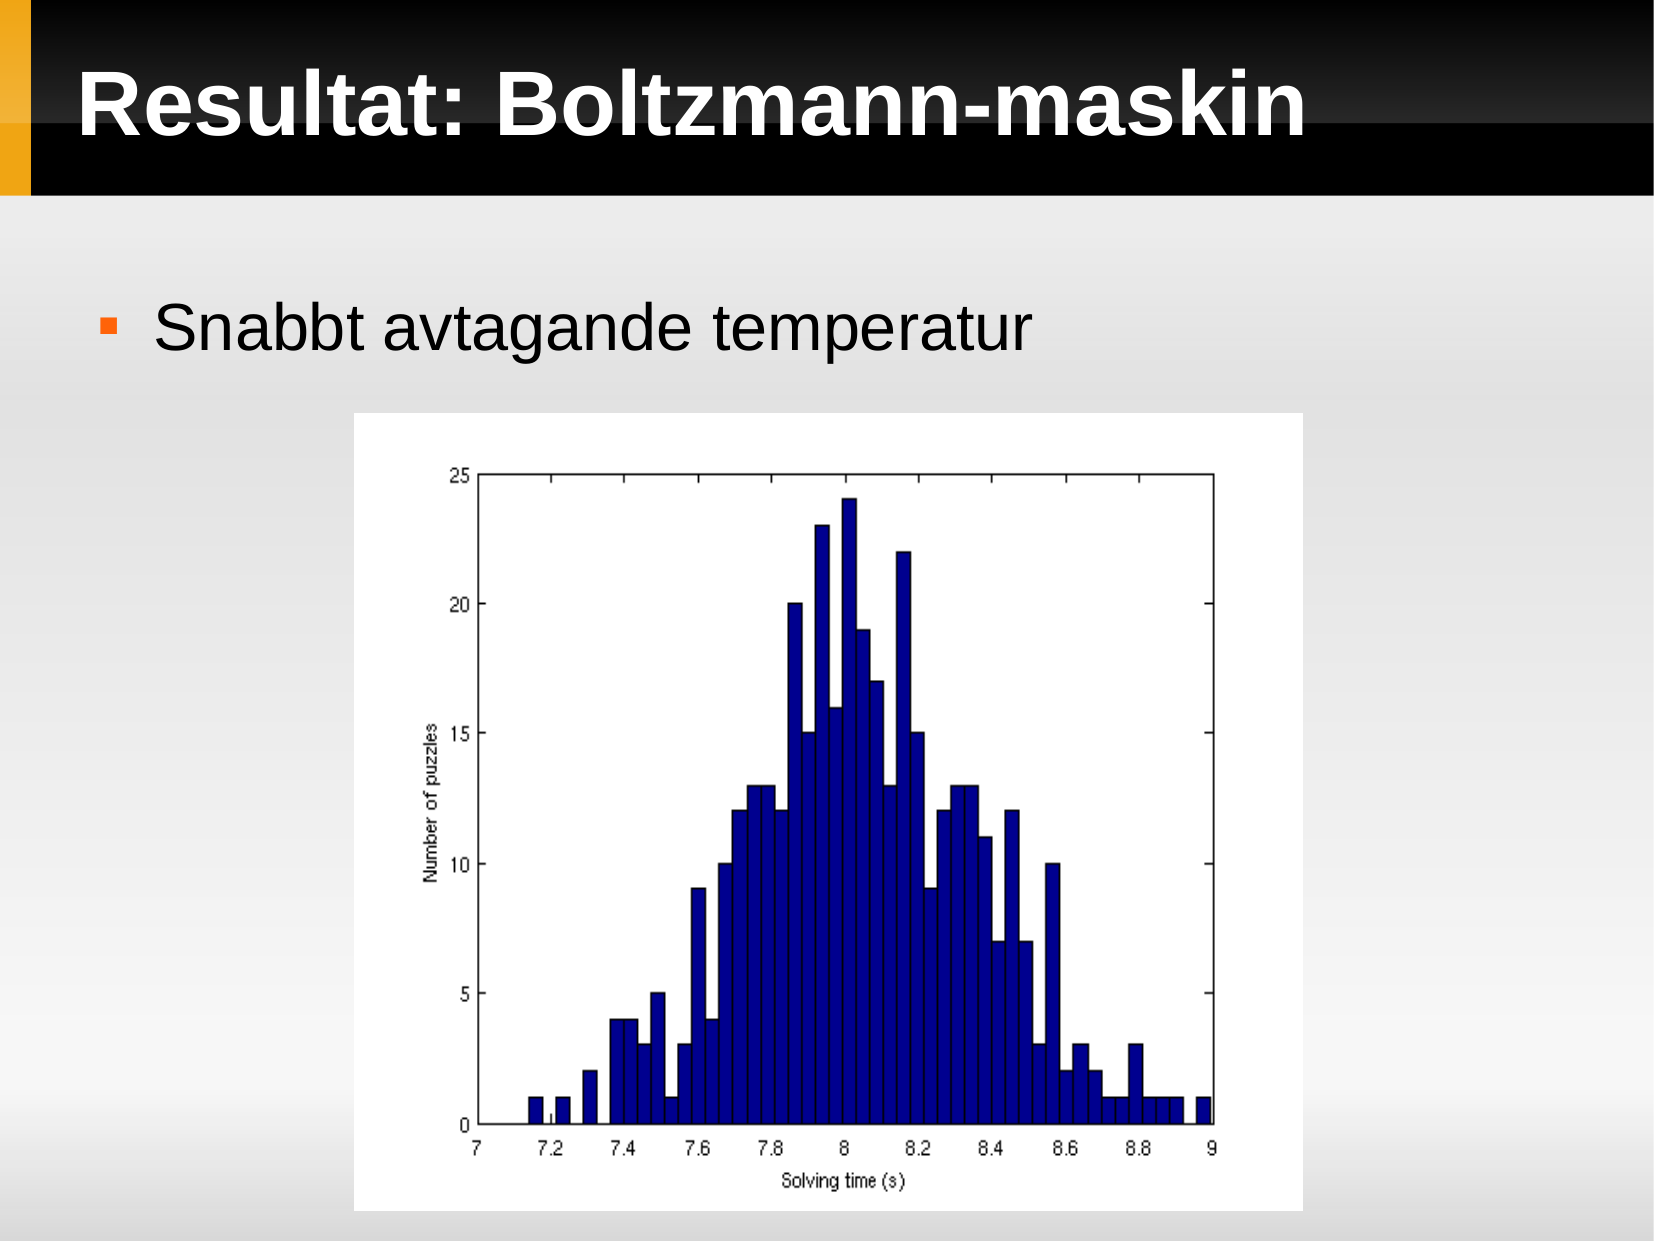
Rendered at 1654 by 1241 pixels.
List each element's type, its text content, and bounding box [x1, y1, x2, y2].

list Snabbt avtagande temperatur [82, 290, 1571, 1109]
picture [0, 0, 1654, 1241]
title Resultat: Boltzmann-maskin [76, 0, 1565, 208]
